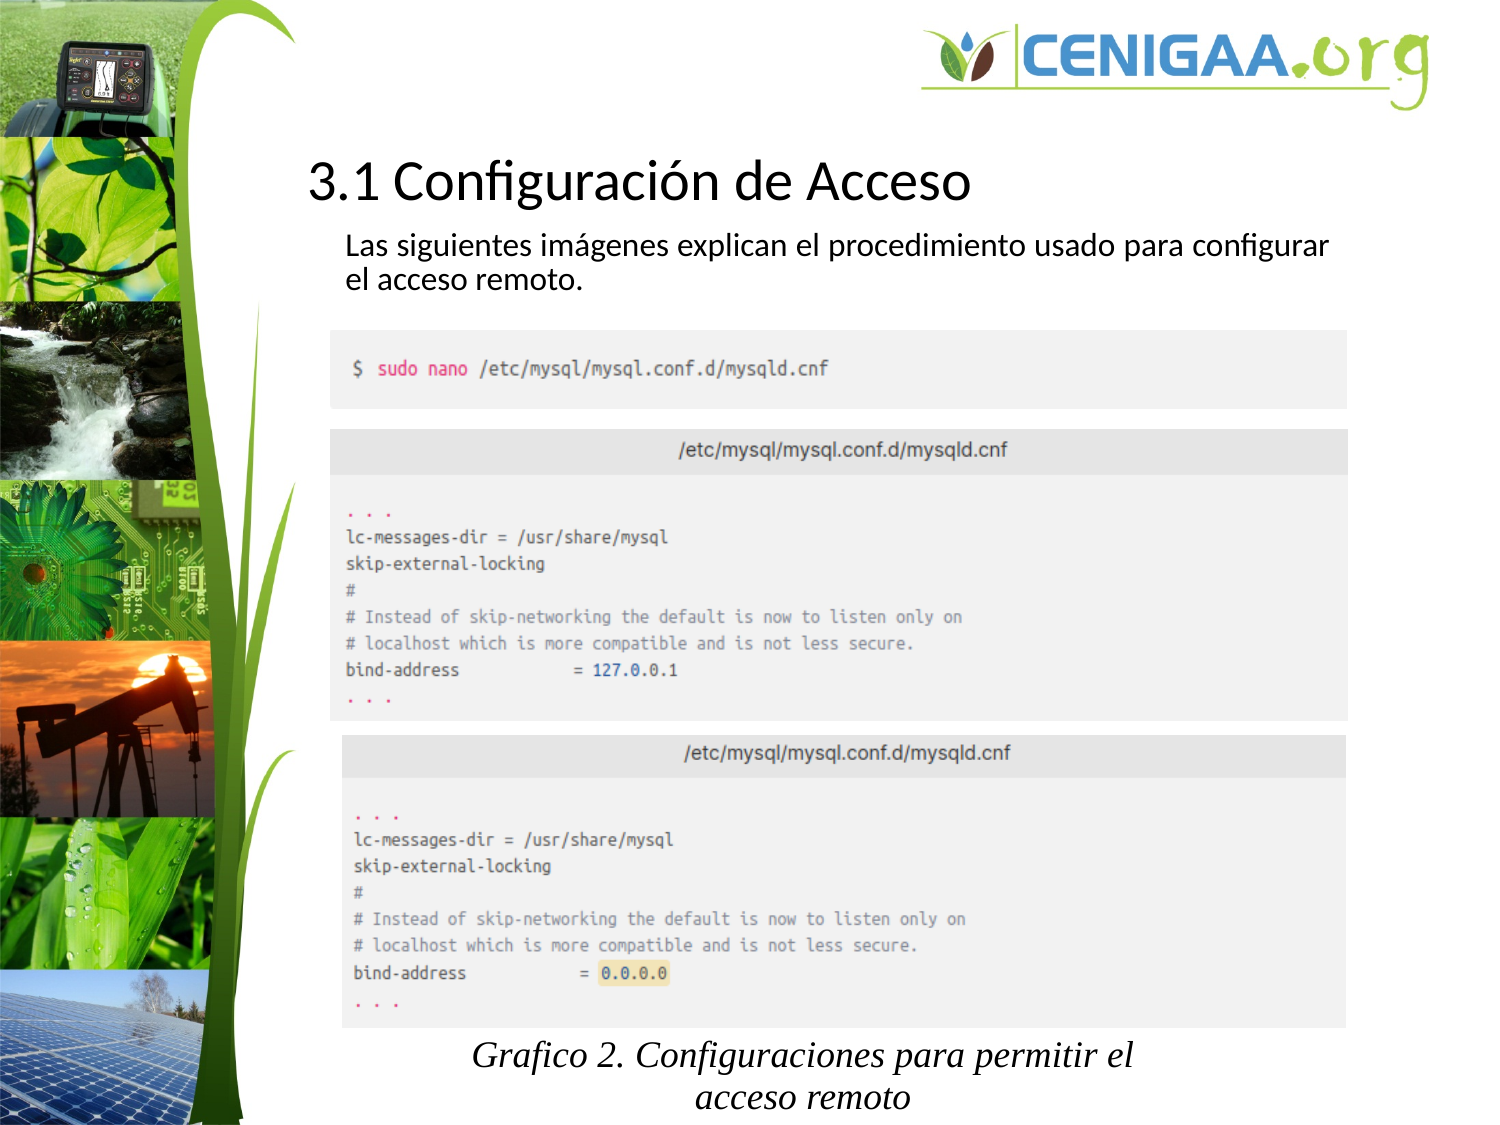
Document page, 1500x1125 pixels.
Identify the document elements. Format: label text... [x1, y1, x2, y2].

text_box Grafico 2. Configuraciones para permitir el acceso remoto [413, 1028, 1193, 1125]
picture [0, 0, 1429, 1125]
list 3.1 Configuración de Acceso [236, 141, 1500, 303]
text_box Las siguientes imágenes explican el procedimiento usado para configurar el acceso remoto. [330, 224, 1347, 330]
